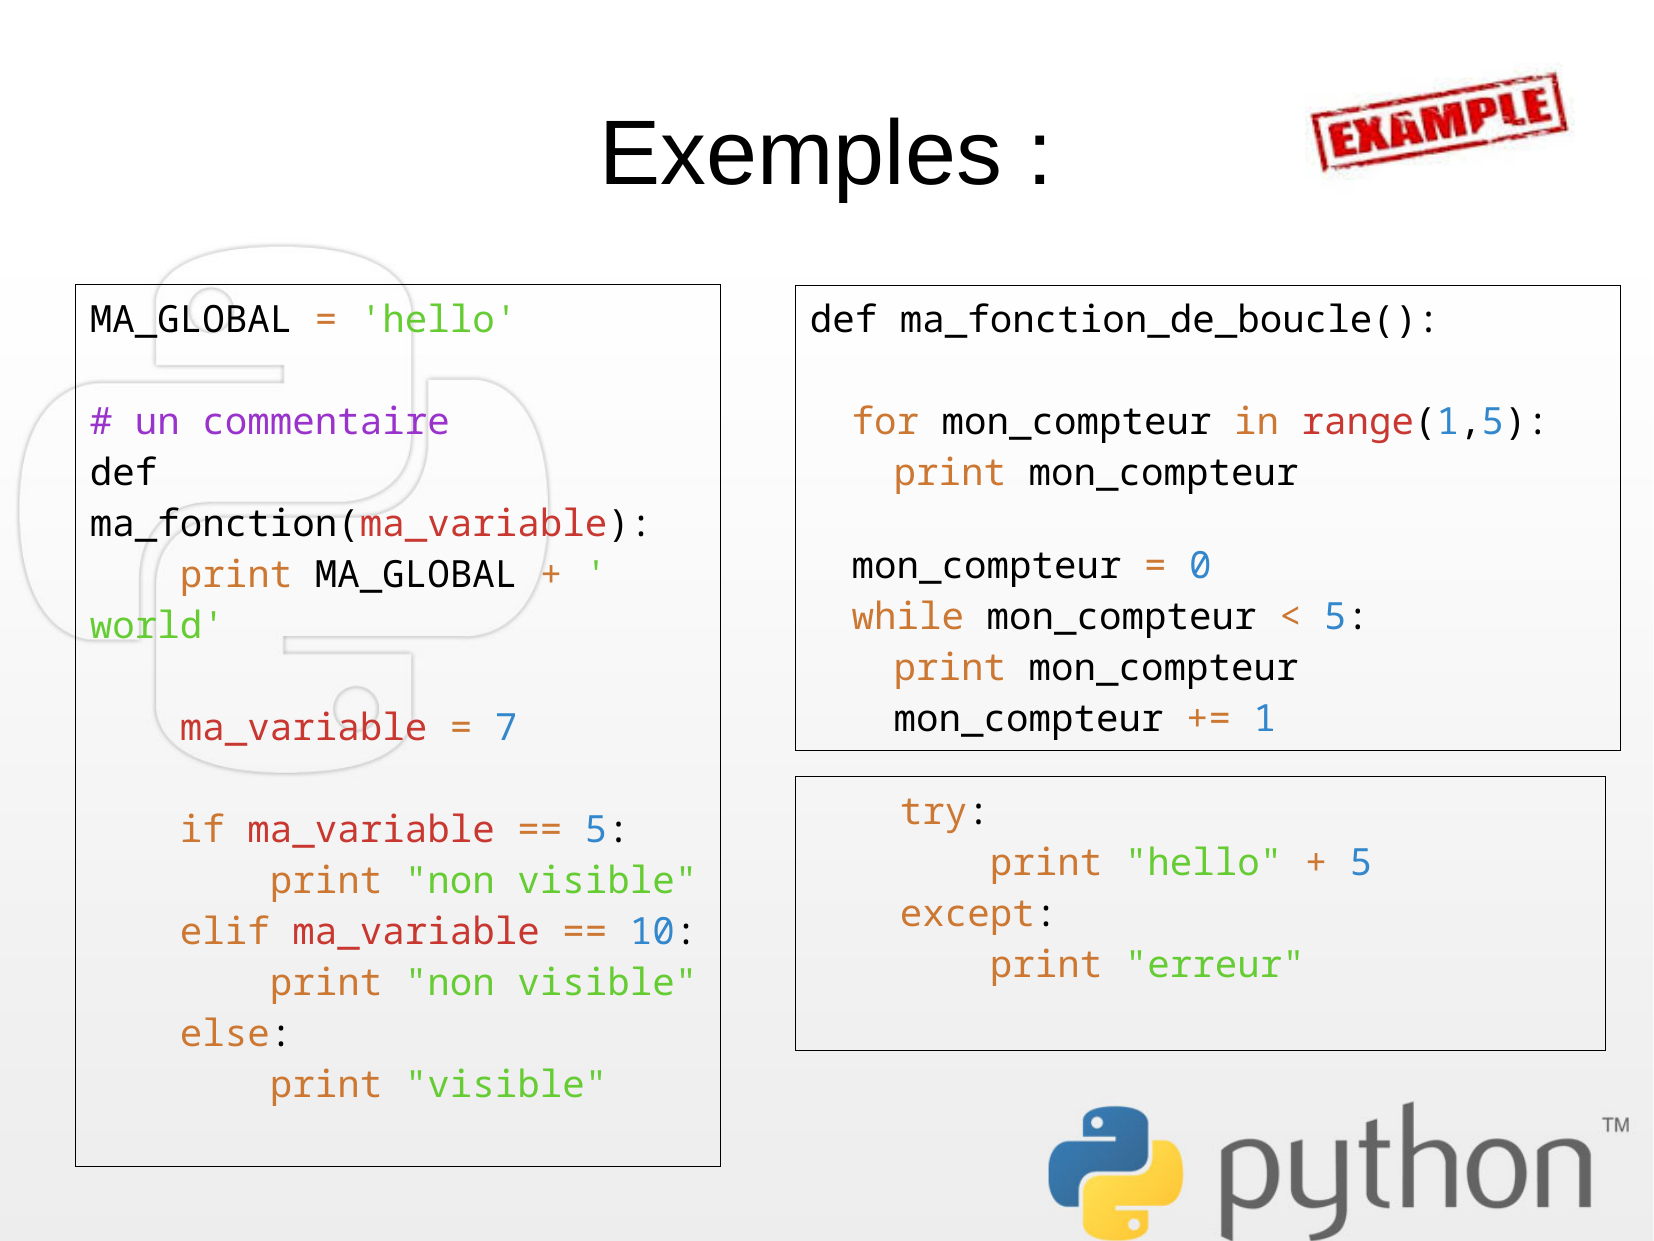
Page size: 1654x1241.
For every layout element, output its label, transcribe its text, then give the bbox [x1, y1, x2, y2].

picture [1305, 49, 1575, 196]
text_box def ma_fonction_de_boucle(): for mon_compteur in range(1,5): print mon_compteur mon_compteur = 0 while mon_compteur < 5: print mon_compteur mon_compteur += 1 [795, 285, 1621, 721]
picture [0, 226, 1654, 1241]
text_box try: print "hello" + 5 except: print "erreur" [795, 776, 1606, 1051]
title Exemples : [82, 49, 1571, 257]
text_box MA_GLOBAL = 'hello' # un commentaire def ma_fonction(ma_variable): print MA_GLOBAL + ' world' ma_variable = 7 if ma_variable == 5: print "non visible" elif ma_variable == 10: print "non visible" else: print "visible" [75, 284, 721, 953]
